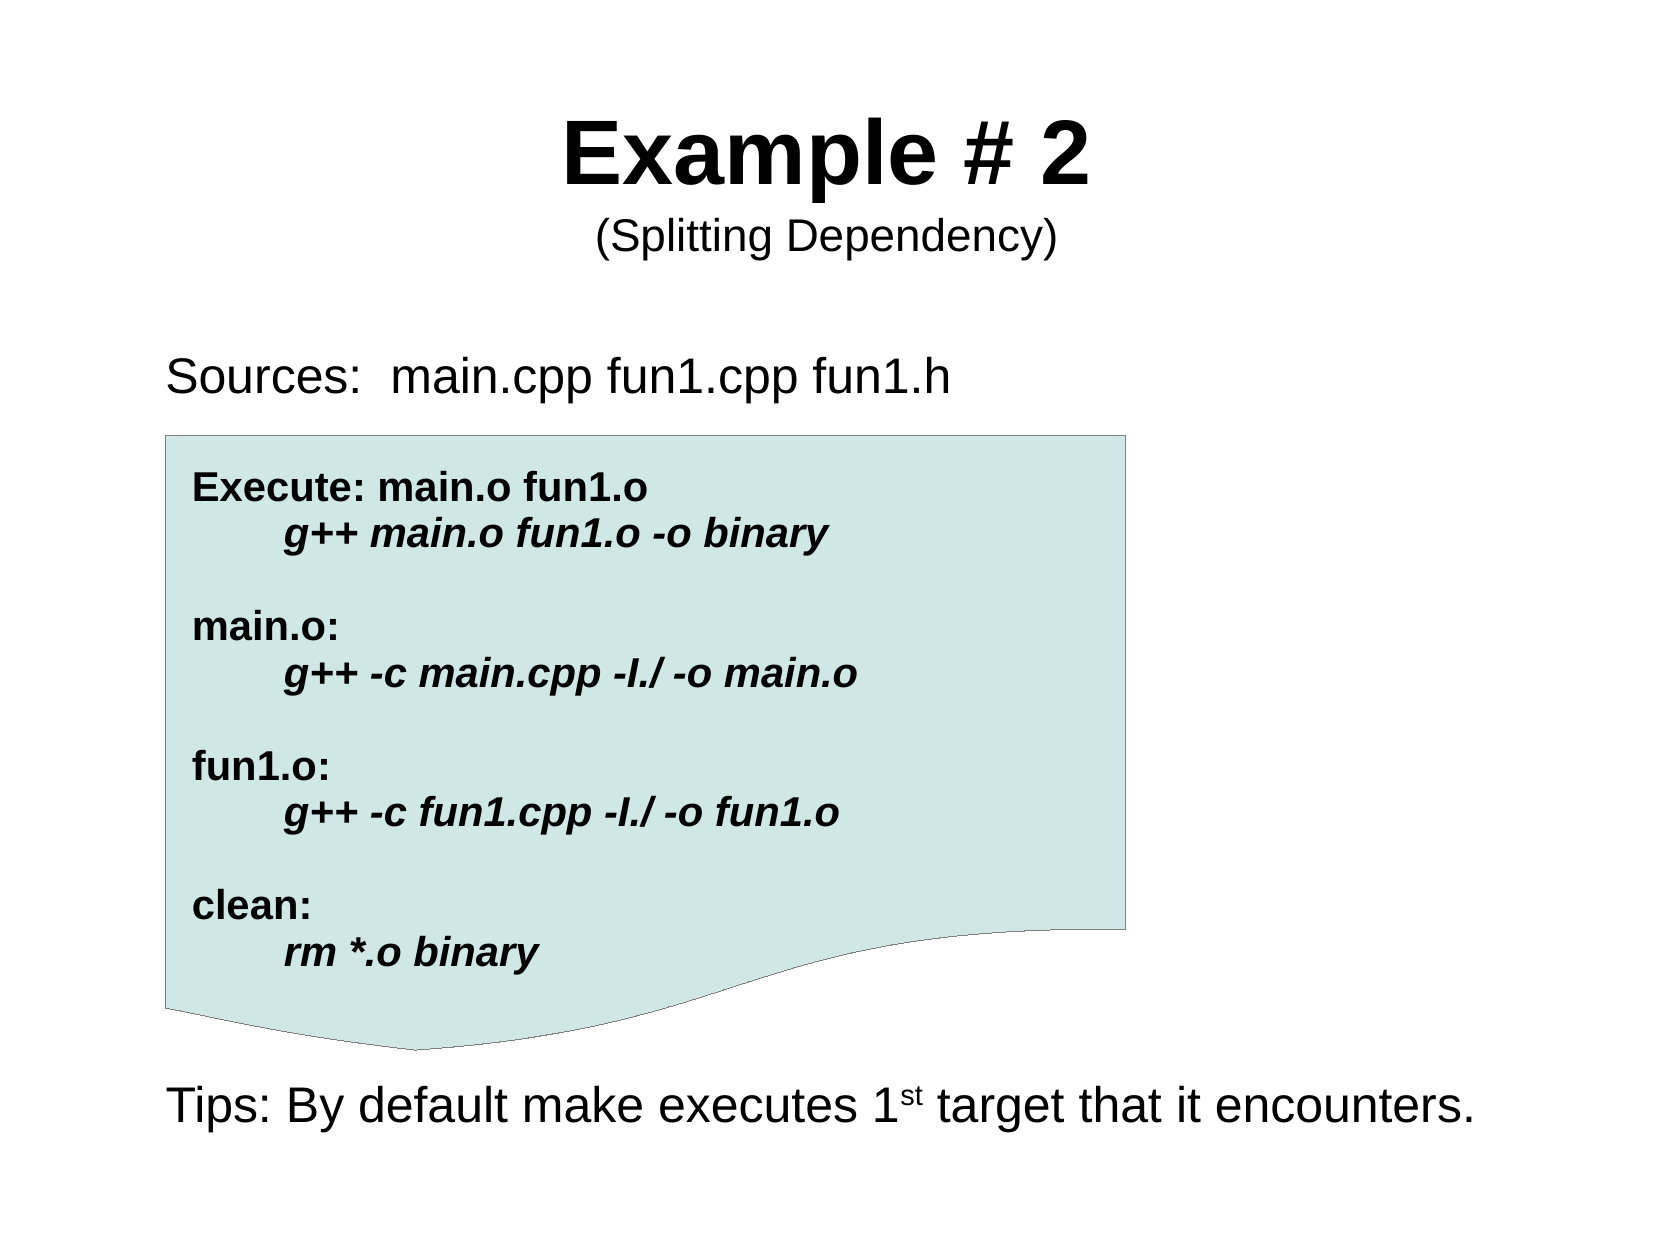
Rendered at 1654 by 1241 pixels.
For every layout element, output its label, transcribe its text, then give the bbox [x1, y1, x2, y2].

title (Splitting Dependency) [82, 132, 1571, 340]
title Tips: By default make executes 1st target that it encounters. [165, 1001, 1654, 1209]
title Example # 2 [82, 49, 1571, 132]
text_box [165, 481, 768, 1001]
title Execute: main.o fun1.o g++ main.o fun1.o -o binary main.o: g++ -c main.cpp -I./ -o main.o fun1.o: g++ -c fun1.cpp -I./ -o fun1.o clean: rm *.o binary [191, 463, 1276, 976]
title Sources: main.cpp fun1.cpp fun1.h [165, 272, 1654, 481]
